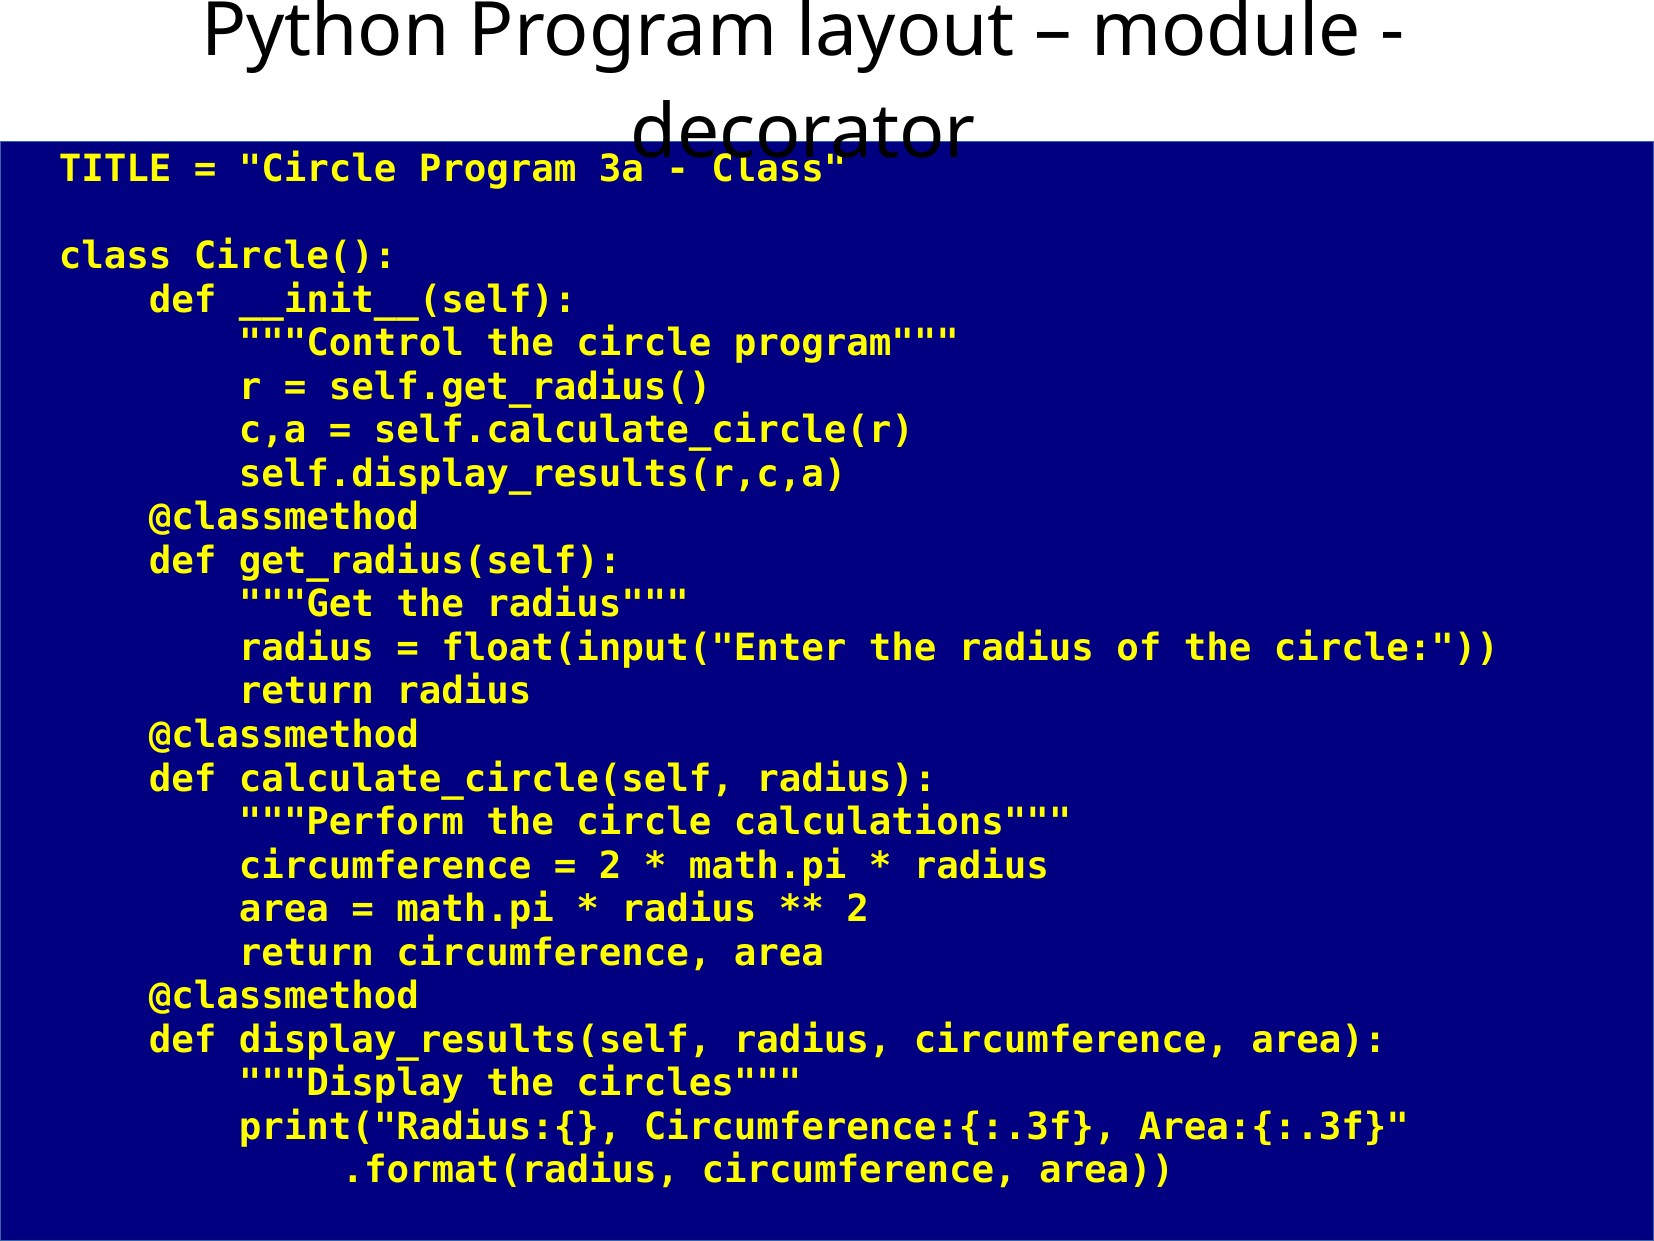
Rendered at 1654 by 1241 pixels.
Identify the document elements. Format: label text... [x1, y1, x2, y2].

text_box TITLE = "Circle Program 3a - Class" class Circle(): def __init__(self): """Control the circle program""" r = self.get_radius() c,a = self.calculate_circle(r) self.display_results(r,c,a) @classmethod def get_radius(self): """Get the radius""" radius = float(input("Enter the radius of the circle:")) return radius @classmethod def calculate_circle(self, radius): """Perform the circle calculations""" circumference = 2 * math.pi * radius area = math.pi * radius ** 2 return circumference, area @classmethod def display_results(self, radius, circumference, area): """Display the circles""" print("Radius:{}, Circumference:{:.3f}, Area:{:.3f}" .format(radius, circumference, area)) [0, 141, 1654, 1241]
title Python Program layout – module - decorator [59, 36, 1548, 119]
